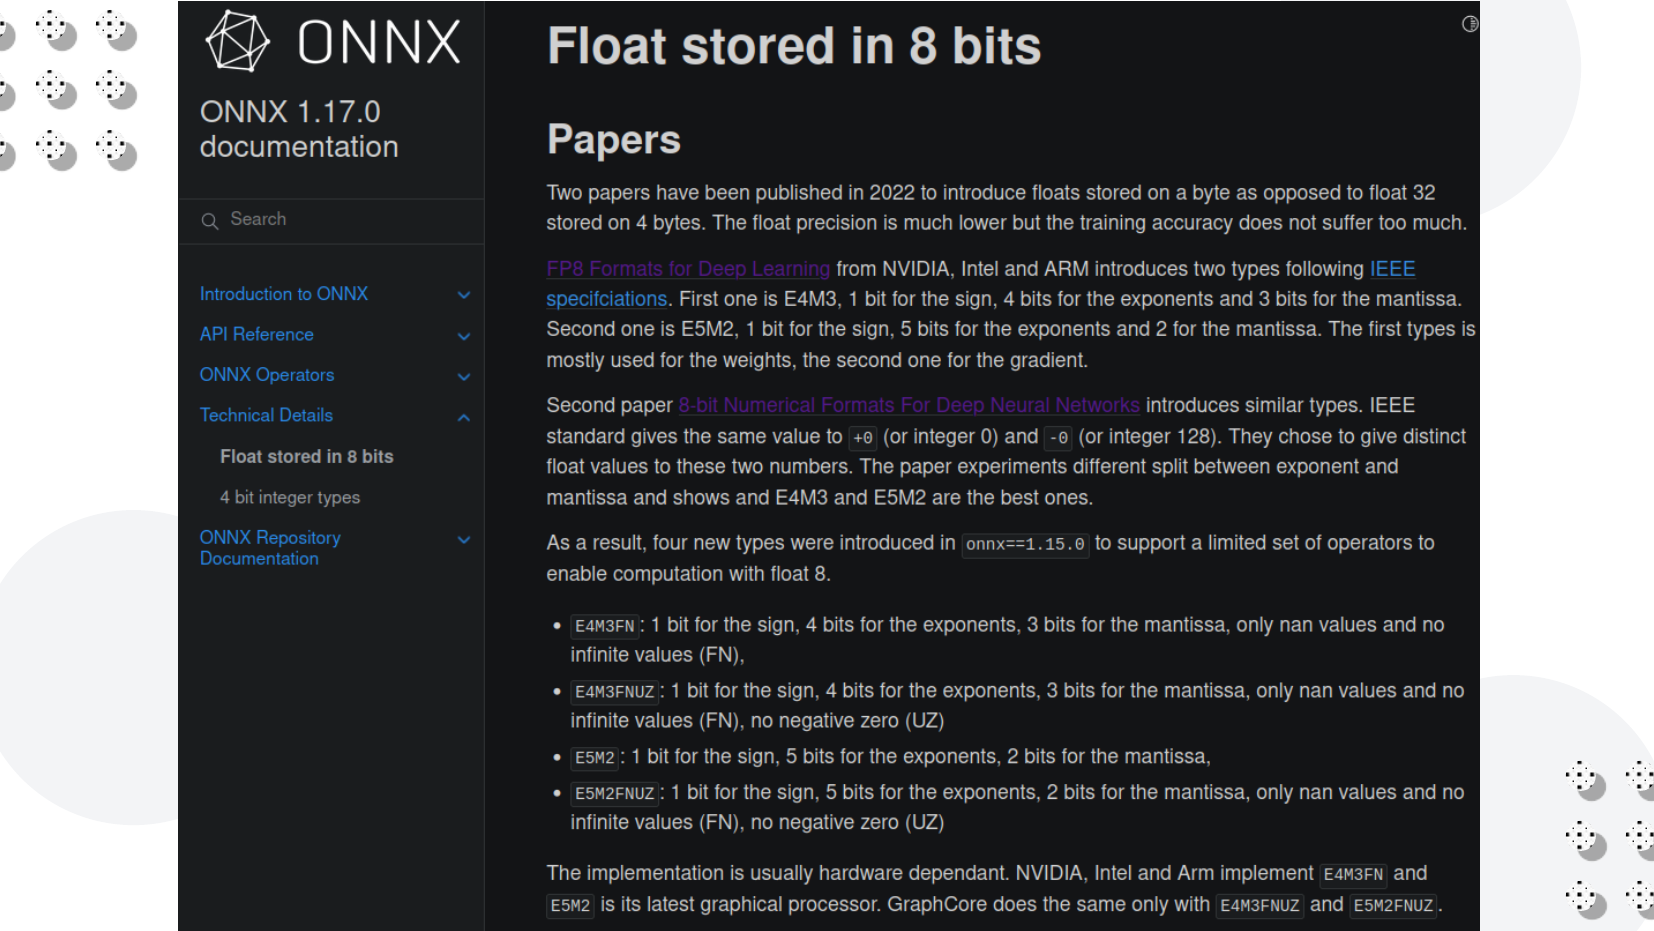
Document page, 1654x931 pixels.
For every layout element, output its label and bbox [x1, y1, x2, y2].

picture [1625, 820, 1654, 851]
picture [1625, 880, 1654, 911]
picture [0, 73, 6, 98]
picture [178, 1, 1480, 931]
picture [1565, 820, 1596, 851]
picture [95, 69, 126, 101]
picture [1565, 760, 1596, 791]
picture [1565, 880, 1596, 911]
picture [35, 130, 67, 161]
picture [0, 13, 6, 38]
picture [95, 130, 127, 161]
picture [35, 10, 66, 41]
picture [1625, 760, 1654, 791]
picture [95, 9, 126, 41]
picture [35, 70, 66, 101]
picture [0, 133, 7, 158]
